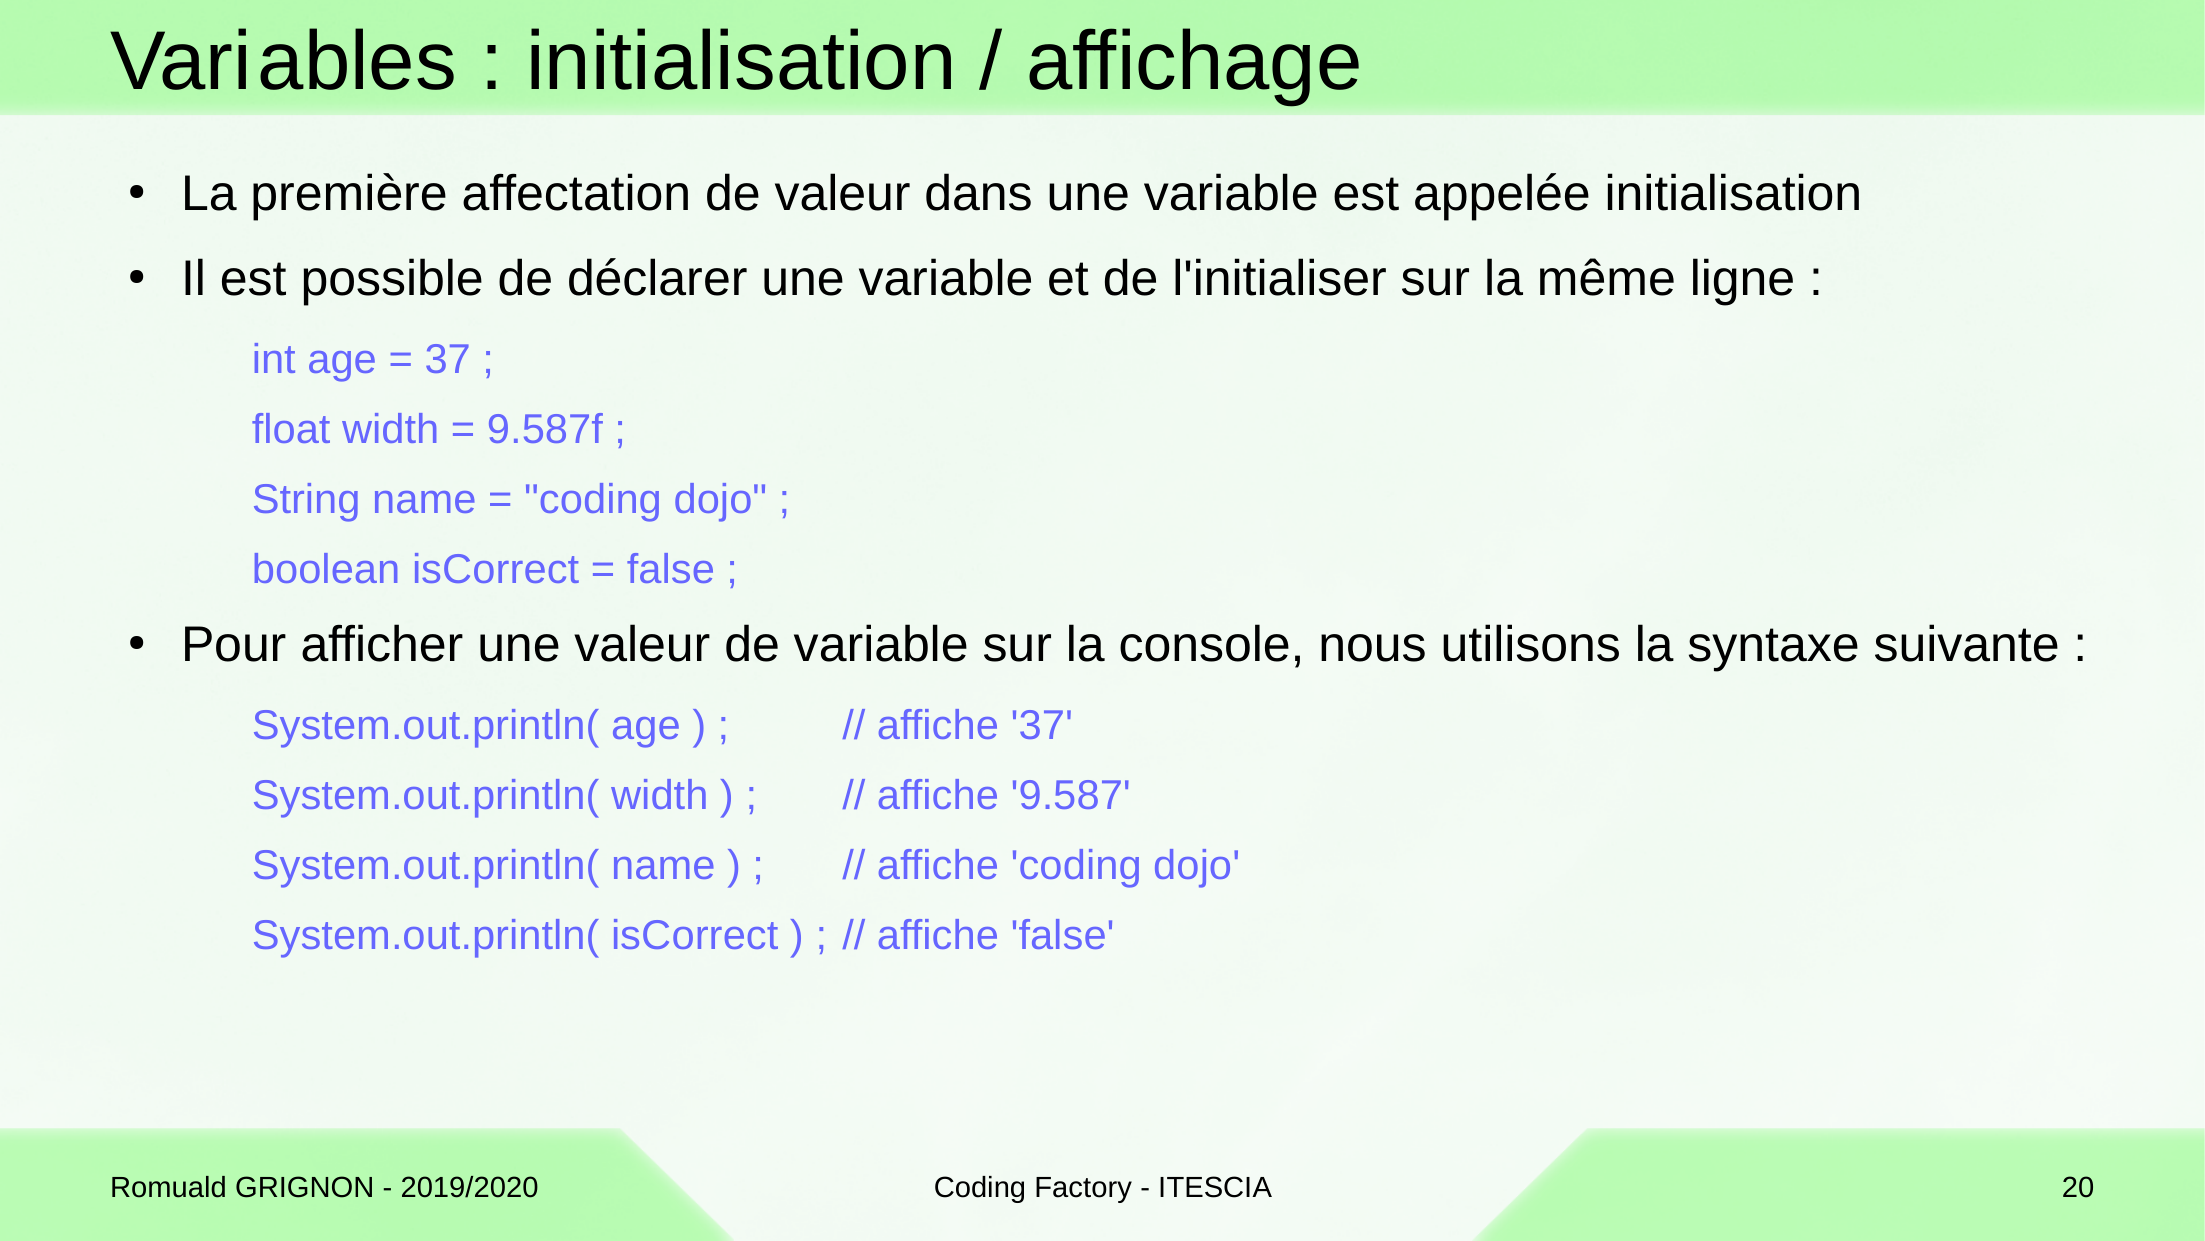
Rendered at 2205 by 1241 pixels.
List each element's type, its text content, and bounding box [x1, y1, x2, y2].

title Vari ables : initialisation / affichage [110, 49, 2095, 236]
list La première affectation de valeur dans une variable est appelée initialisation Il est possible de déclarer une variable et de l'initialiser sur la même ligne : int age = 37 ; float width = 9.587f ; String name = "coding dojo" ; boolean isCorrect = false ; Pour afficher une valeur de variable sur la console, nous utilisons la syntaxe suivante : System.out.println( age ) ; // affiche '37' System.out.println( width ) ; // affiche '9.587' System.out.println( name ) ; // affiche 'coding dojo' System.out.println( isCorrect ) ; // affiche 'false' [110, 236, 2095, 961]
picture [0, 0, 2205, 1241]
